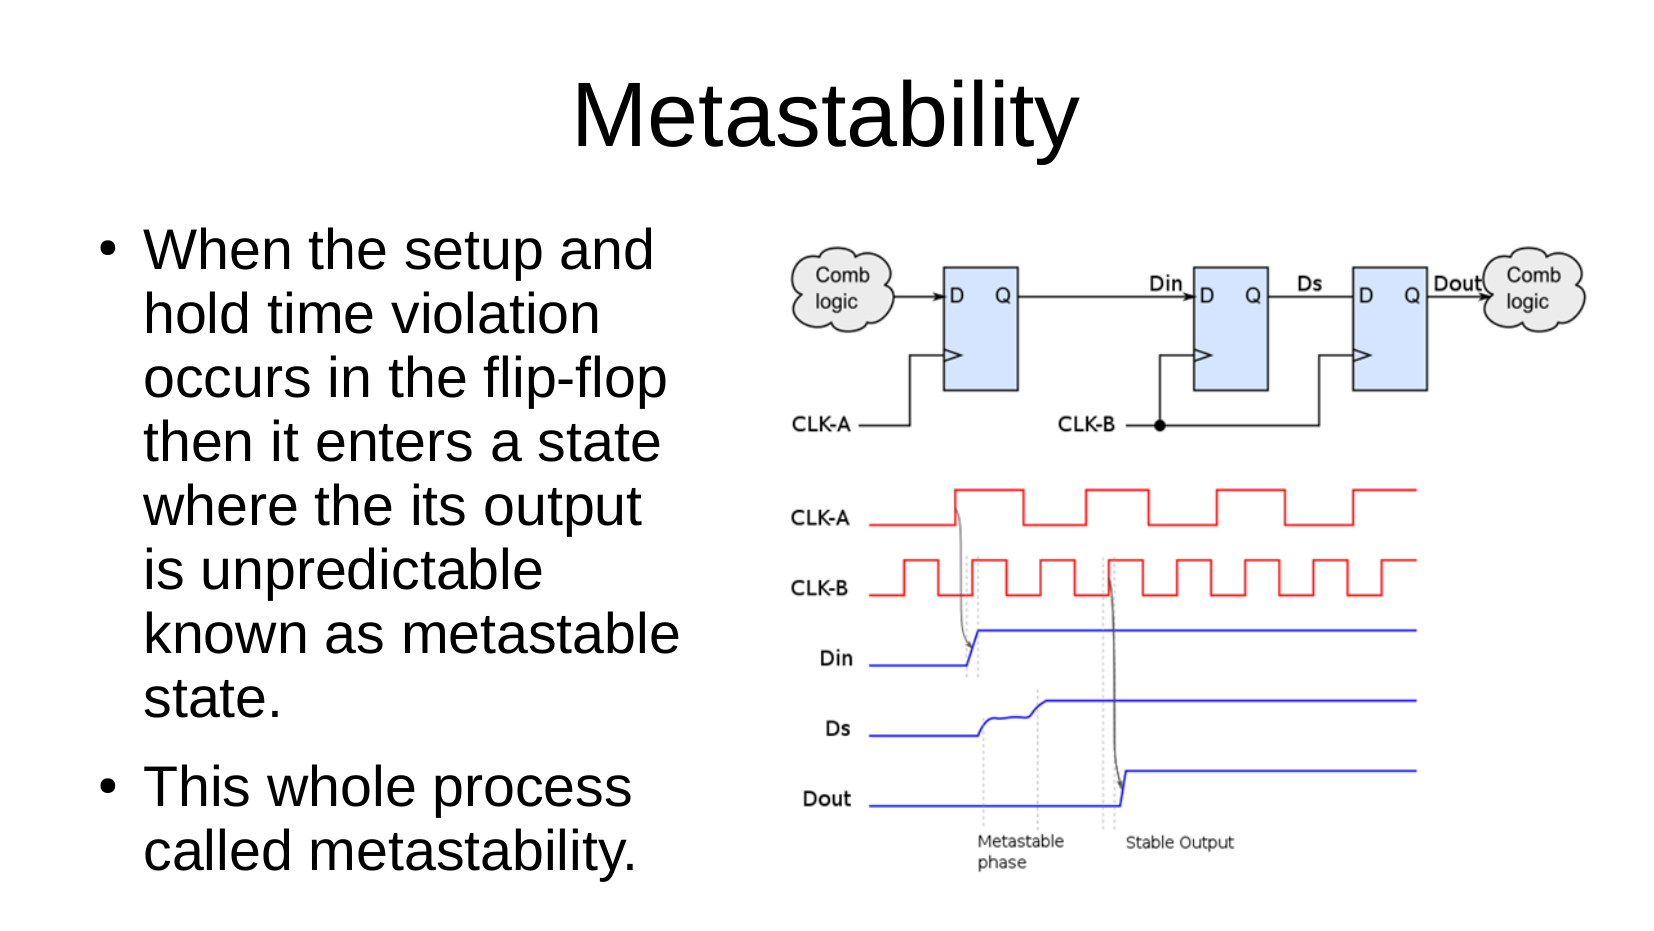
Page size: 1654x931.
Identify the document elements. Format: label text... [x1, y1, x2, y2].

picture [771, 224, 1606, 886]
title Metastability [82, 37, 1571, 193]
list When the setup and hold time violation occurs in the flip-flop then it enters a state where the its output is unpredictable known as metastable state. This whole process called metastability. [82, 217, 691, 886]
